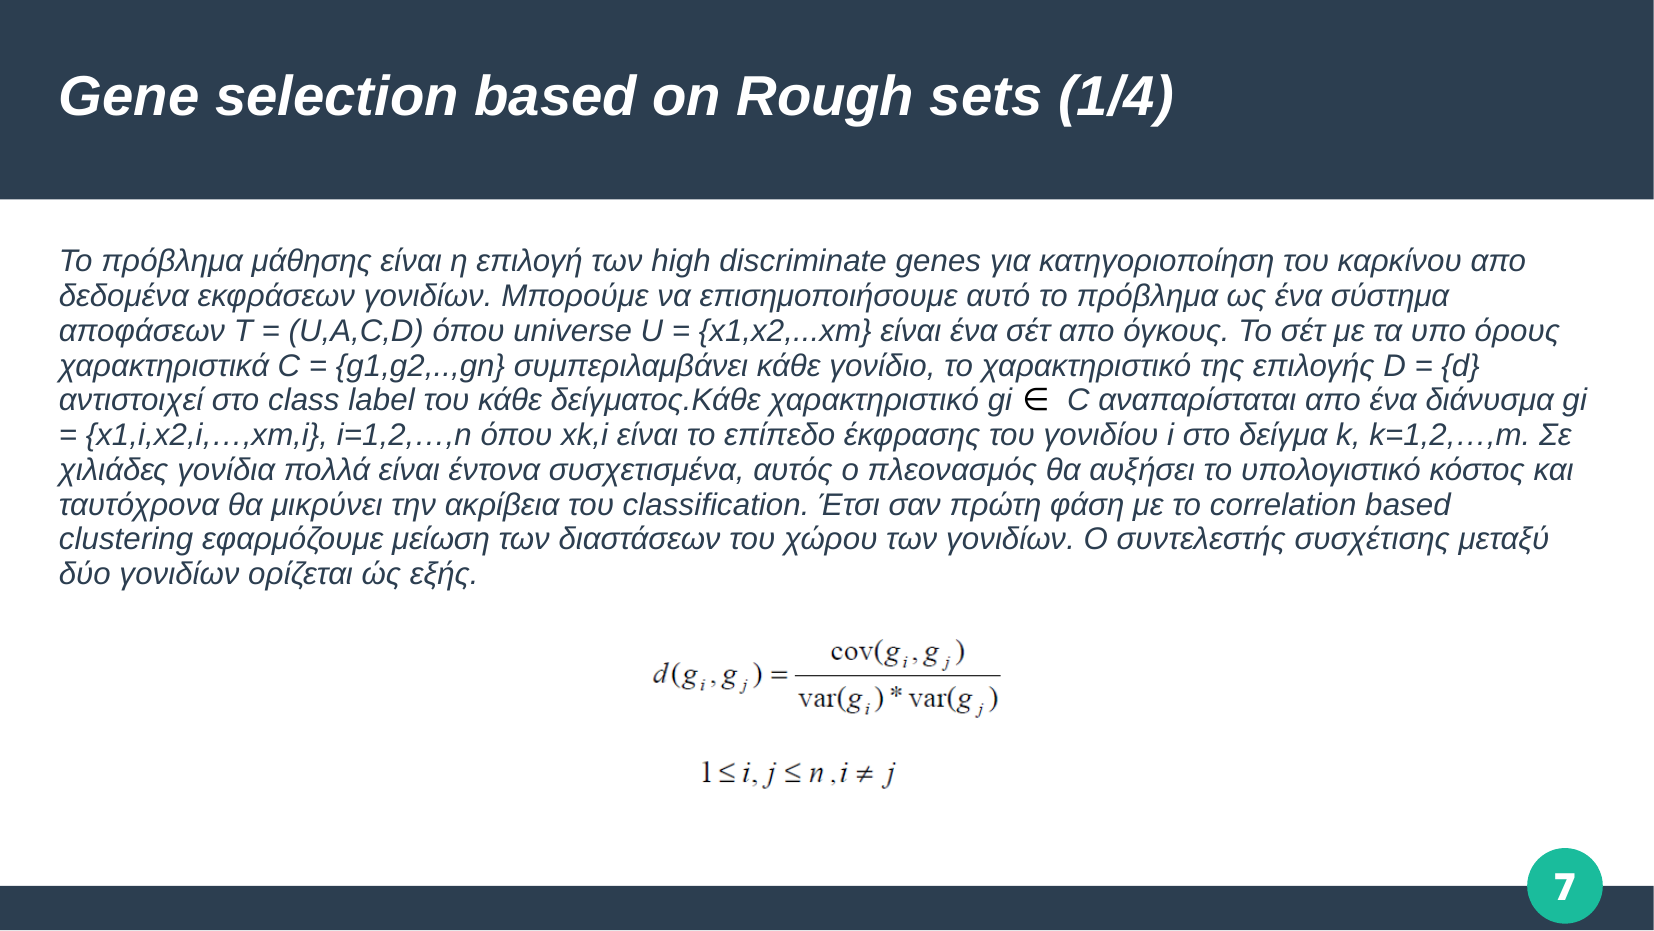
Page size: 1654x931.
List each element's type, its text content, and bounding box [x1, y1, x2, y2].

title Gene selection based on Rough sets (1/4) [59, 37, 1595, 156]
picture [636, 637, 1017, 793]
list Το πρόβλημα μάθησης είναι η επιλογή των high discriminate genes για κατηγοριοποίηση του καρκίνου απο δεδομένα εκφράσεων γονιδίων. Μπορούμε να επισημοποιήσουμε αυτό το πρόβλημα ως ένα σύστημα αποφάσεων T = (U,A,C,D) όπου universe U = {x1,x2,...xm} είναι ένα σέτ απο όγκους. Το σέτ με τα υπο όρους χαρακτηριστικά C = {g1,g2,..,gn} συμπεριλαμβάνει κάθε γονίδιο, το χαρακτηριστικό της επιλογής D = {d} αντιστοιχεί στο class label του κάθε δείγματος.Κάθε χαρακτηριστικό gi ∈ C αναπαρίσταται απο ένα διάνυσμα gi = {x1,i,x2,i,…,xm,i}, i=1,2,…,n όπου xk,i είναι το επίπεδο έκφρασης του γονιδίου i στο δείγμα k, k=1,2,…,m. Σε χιλιάδες γονίδια πολλά είναι έντονα συσχετισμένα, αυτός ο πλεονασμός θα αυξήσει το υπολογιστικό κόστος και ταυτόχρονα θα μικρύνει την ακρίβεια του classification. Έτσι σαν πρώτη φάση με το correlation based clustering εφαρμόζουμε μείωση των διαστάσεων του χώρου των γονιδίων. Ο συντελεστής συσχέτισης μεταξύ δύο γονιδίων ορίζεται ώς εξής. [59, 243, 1595, 864]
